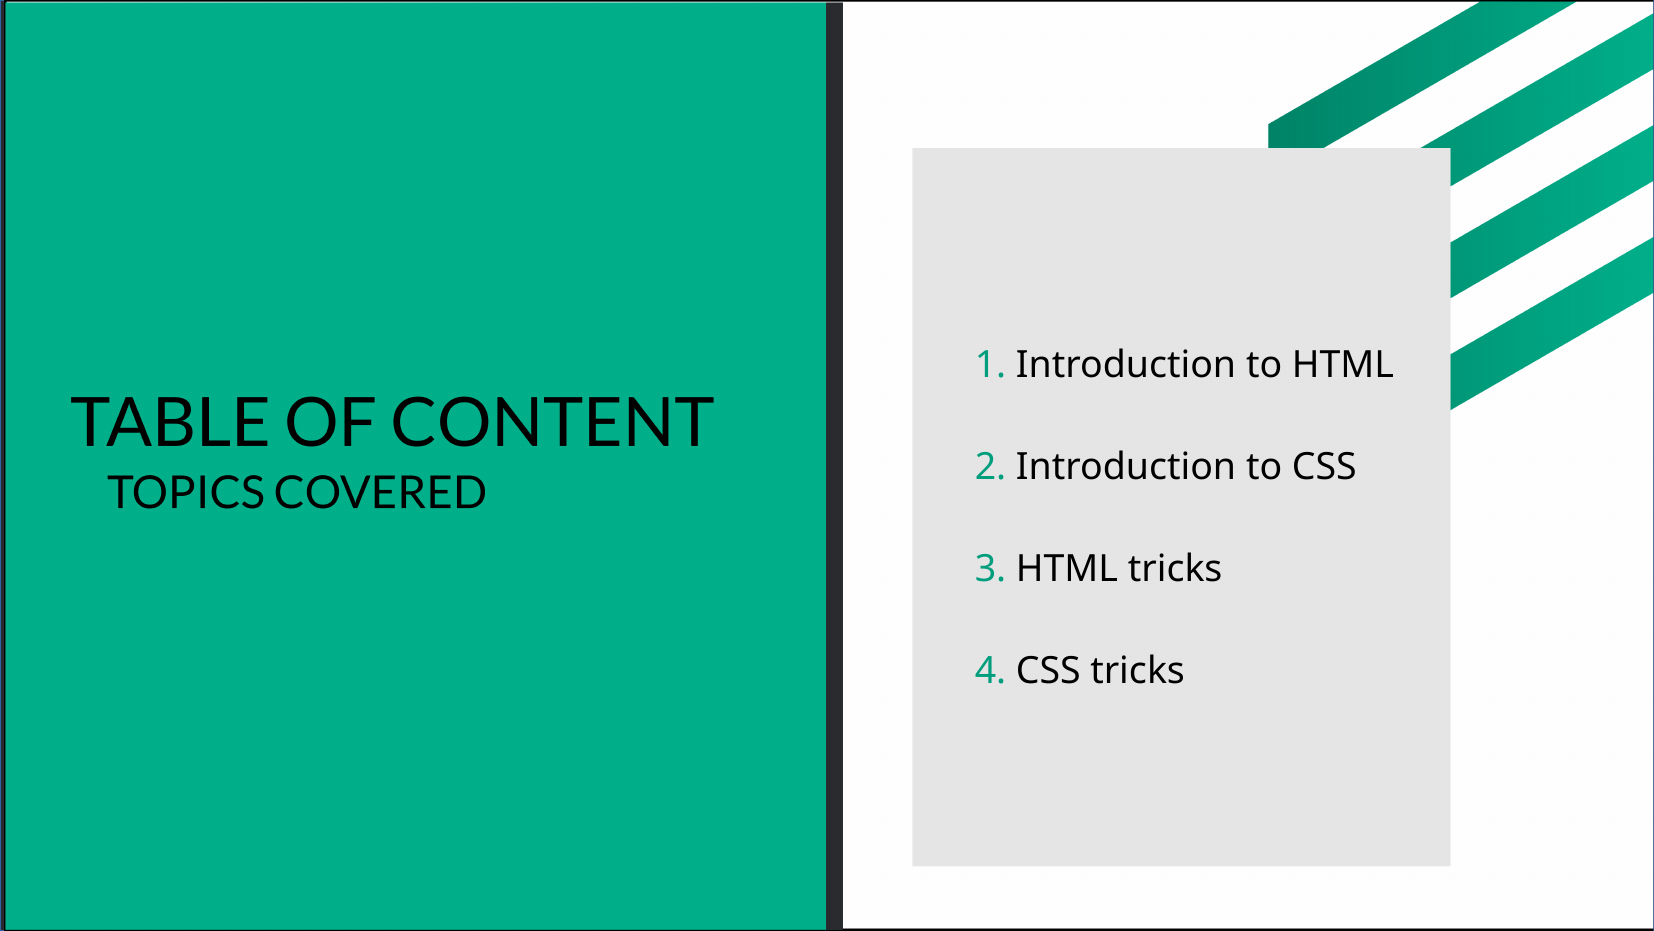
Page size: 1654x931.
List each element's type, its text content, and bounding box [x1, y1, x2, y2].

text_box 1. Introduction to HTML 2. Introduction to CSS 3. HTML tricks 4. CSS tricks [960, 330, 1400, 715]
picture [4, 0, 1654, 931]
text_box [0, 0, 4, 931]
